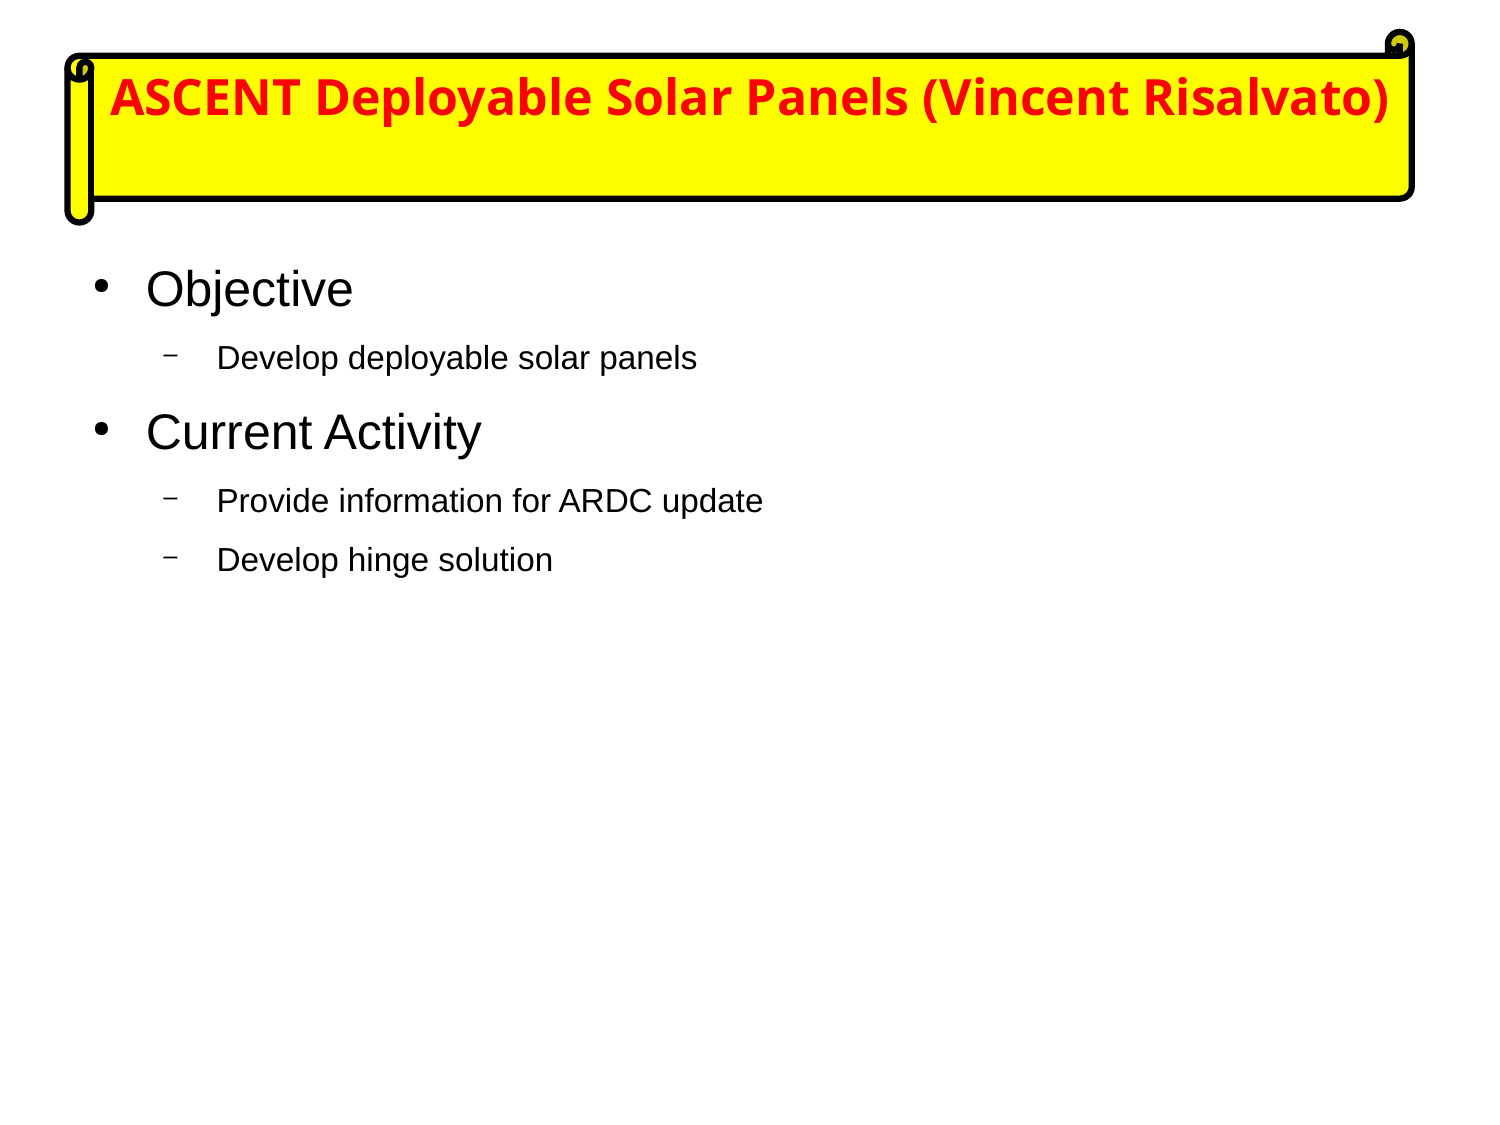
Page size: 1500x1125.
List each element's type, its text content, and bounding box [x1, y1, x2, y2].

text_box [72, 31, 1412, 58]
text_box ASCENT Deployable Solar Panels (Vincent Risalvato) [0, 58, 1500, 134]
text_box [67, 134, 1412, 223]
list Objective Develop deployable solar panels Current Activity Provide information for ARDC update Develop hinge solution [75, 263, 1425, 916]
